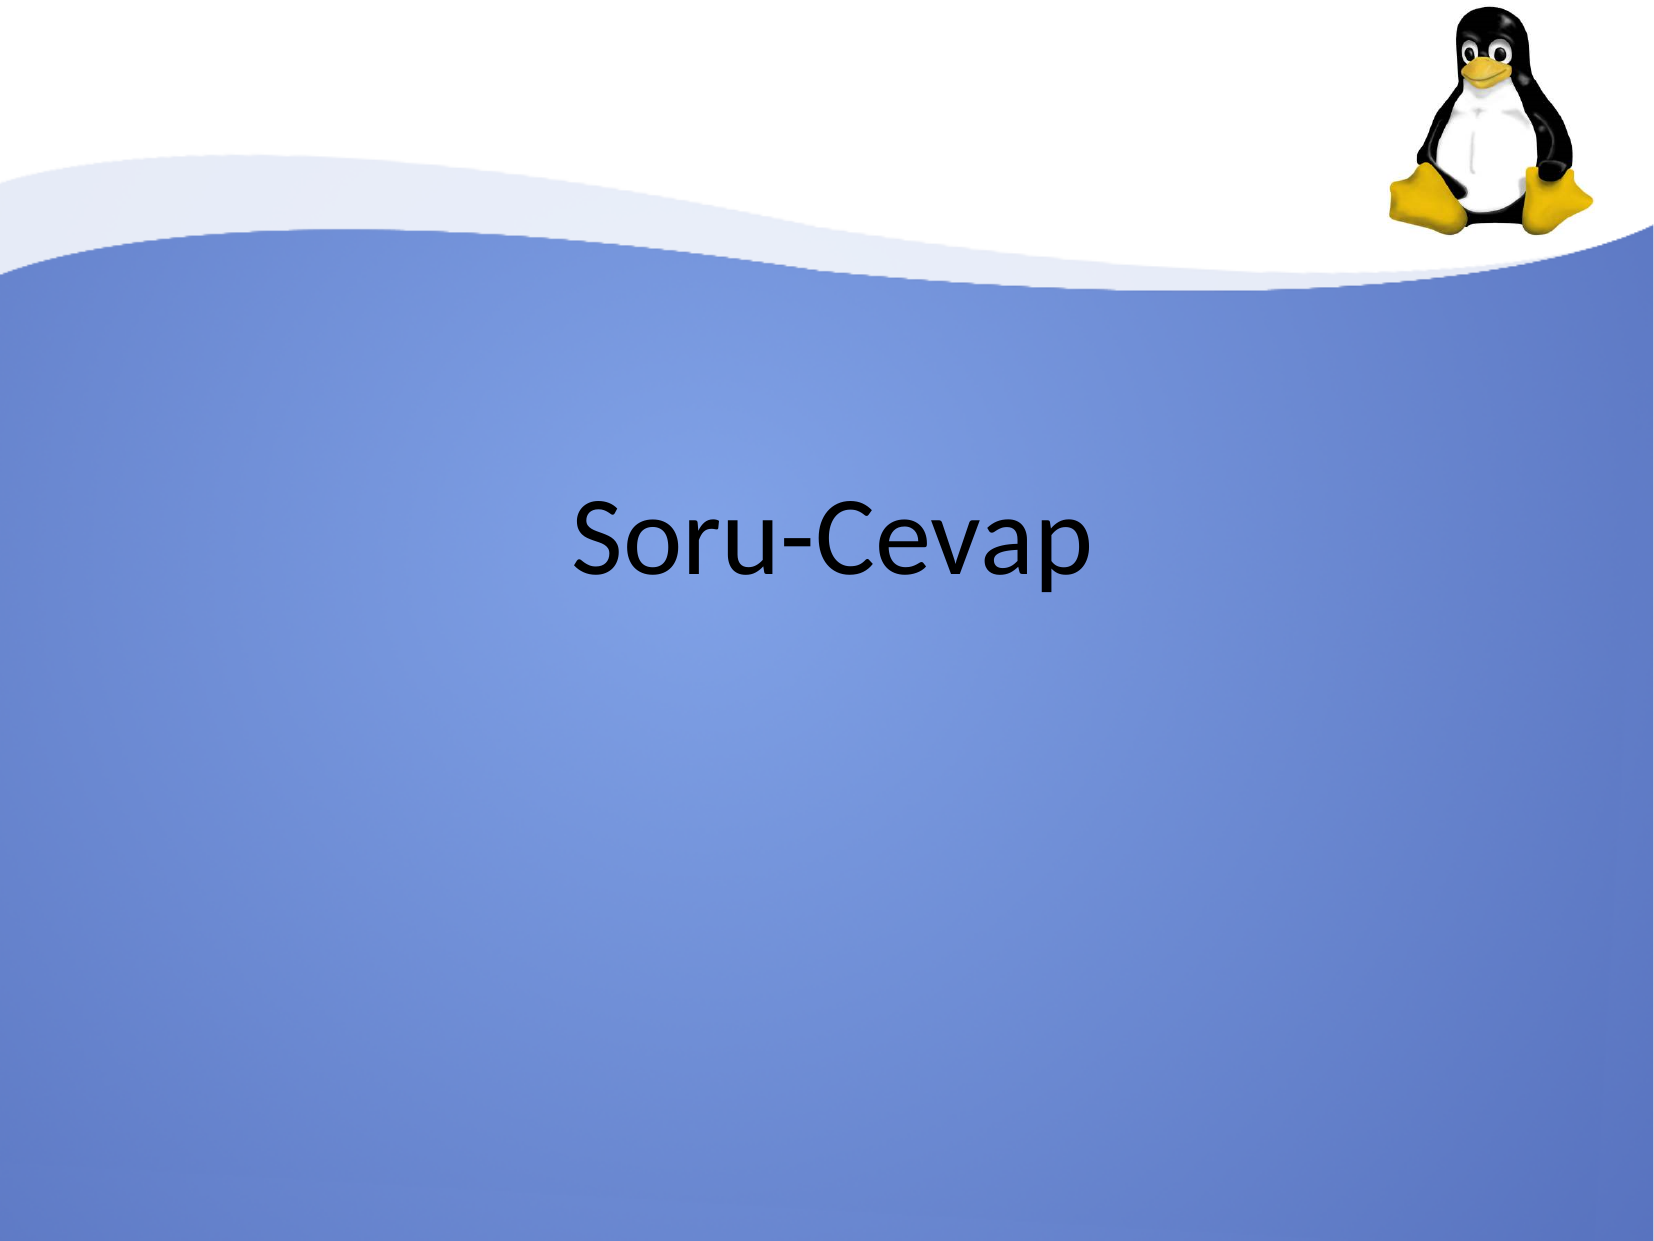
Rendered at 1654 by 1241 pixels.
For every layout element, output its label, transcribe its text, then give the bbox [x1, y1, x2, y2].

title Soru-Cevap [88, 442, 1577, 650]
picture [0, 0, 1654, 1241]
